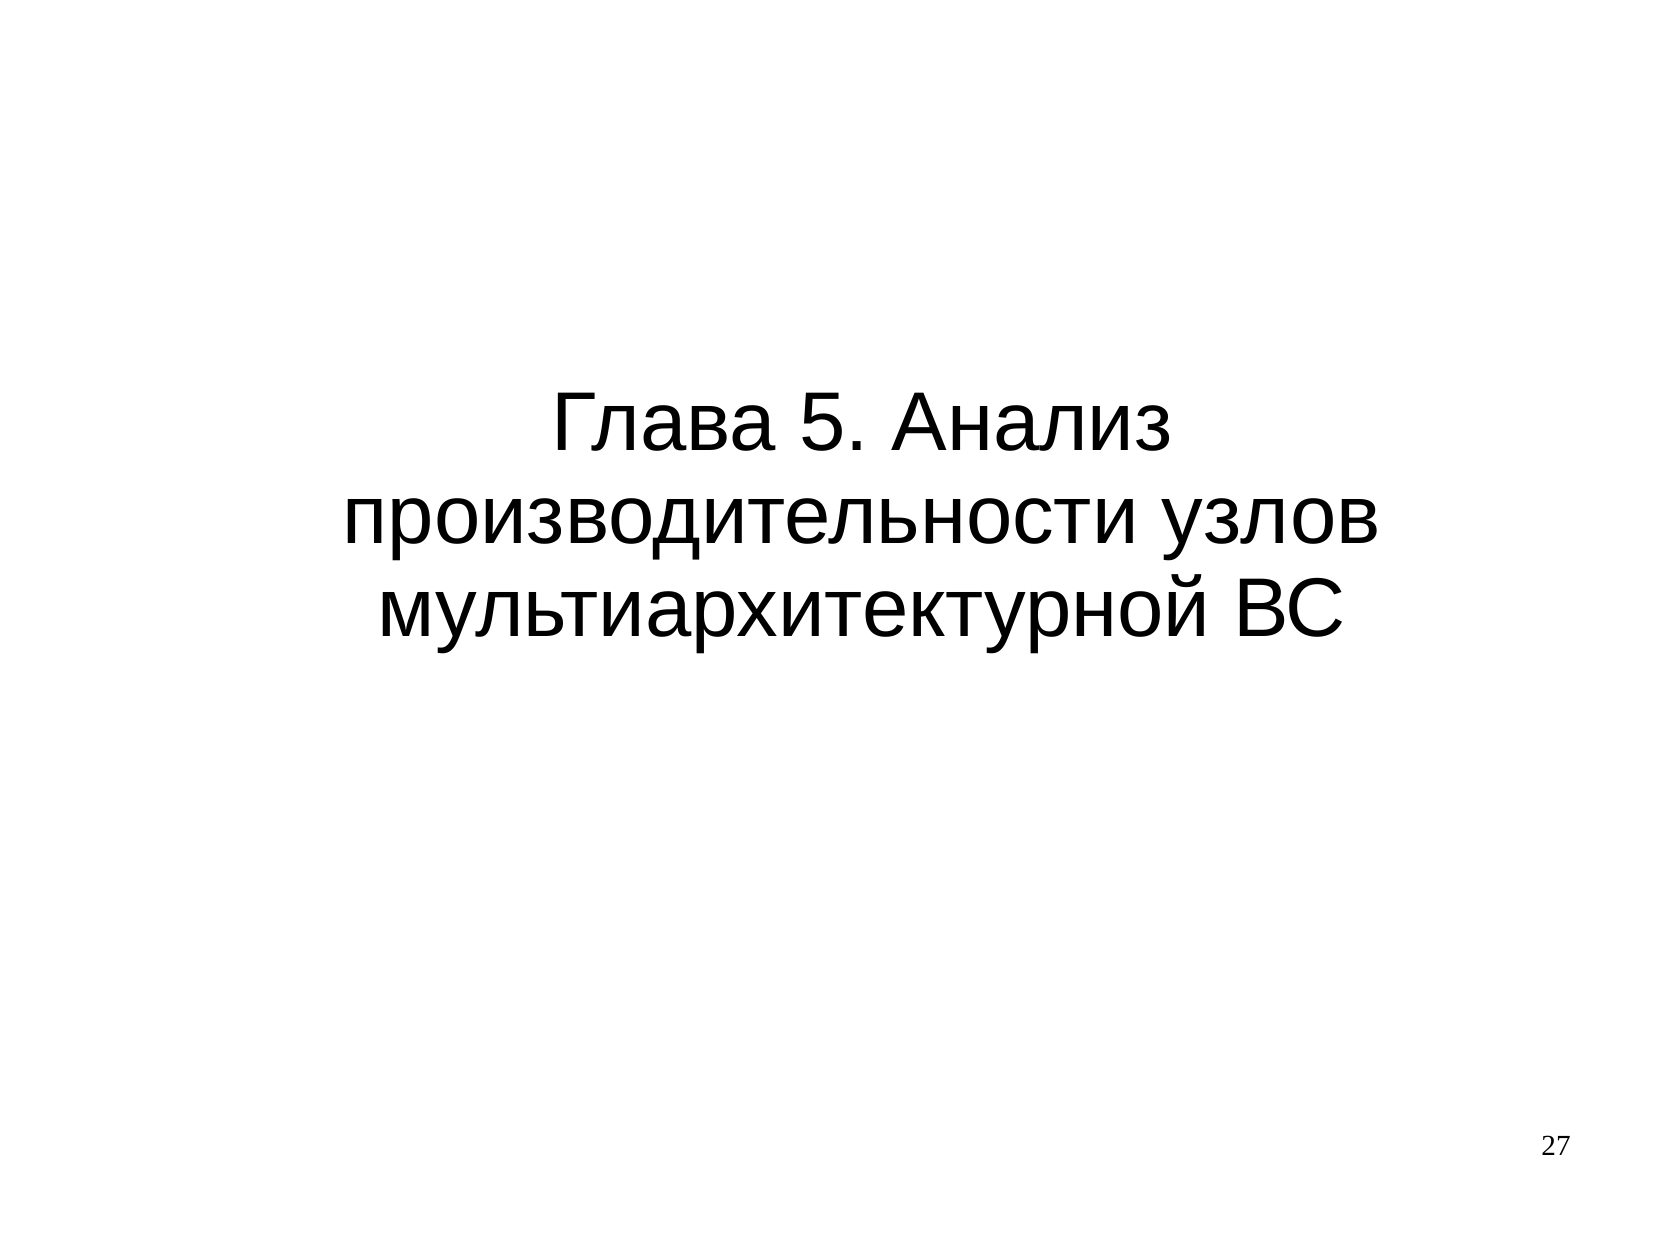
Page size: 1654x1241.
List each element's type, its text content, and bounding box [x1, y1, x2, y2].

list Глава 5. Анализ производительности узлов мультиархитектурной ВС [82, 290, 1571, 1010]
